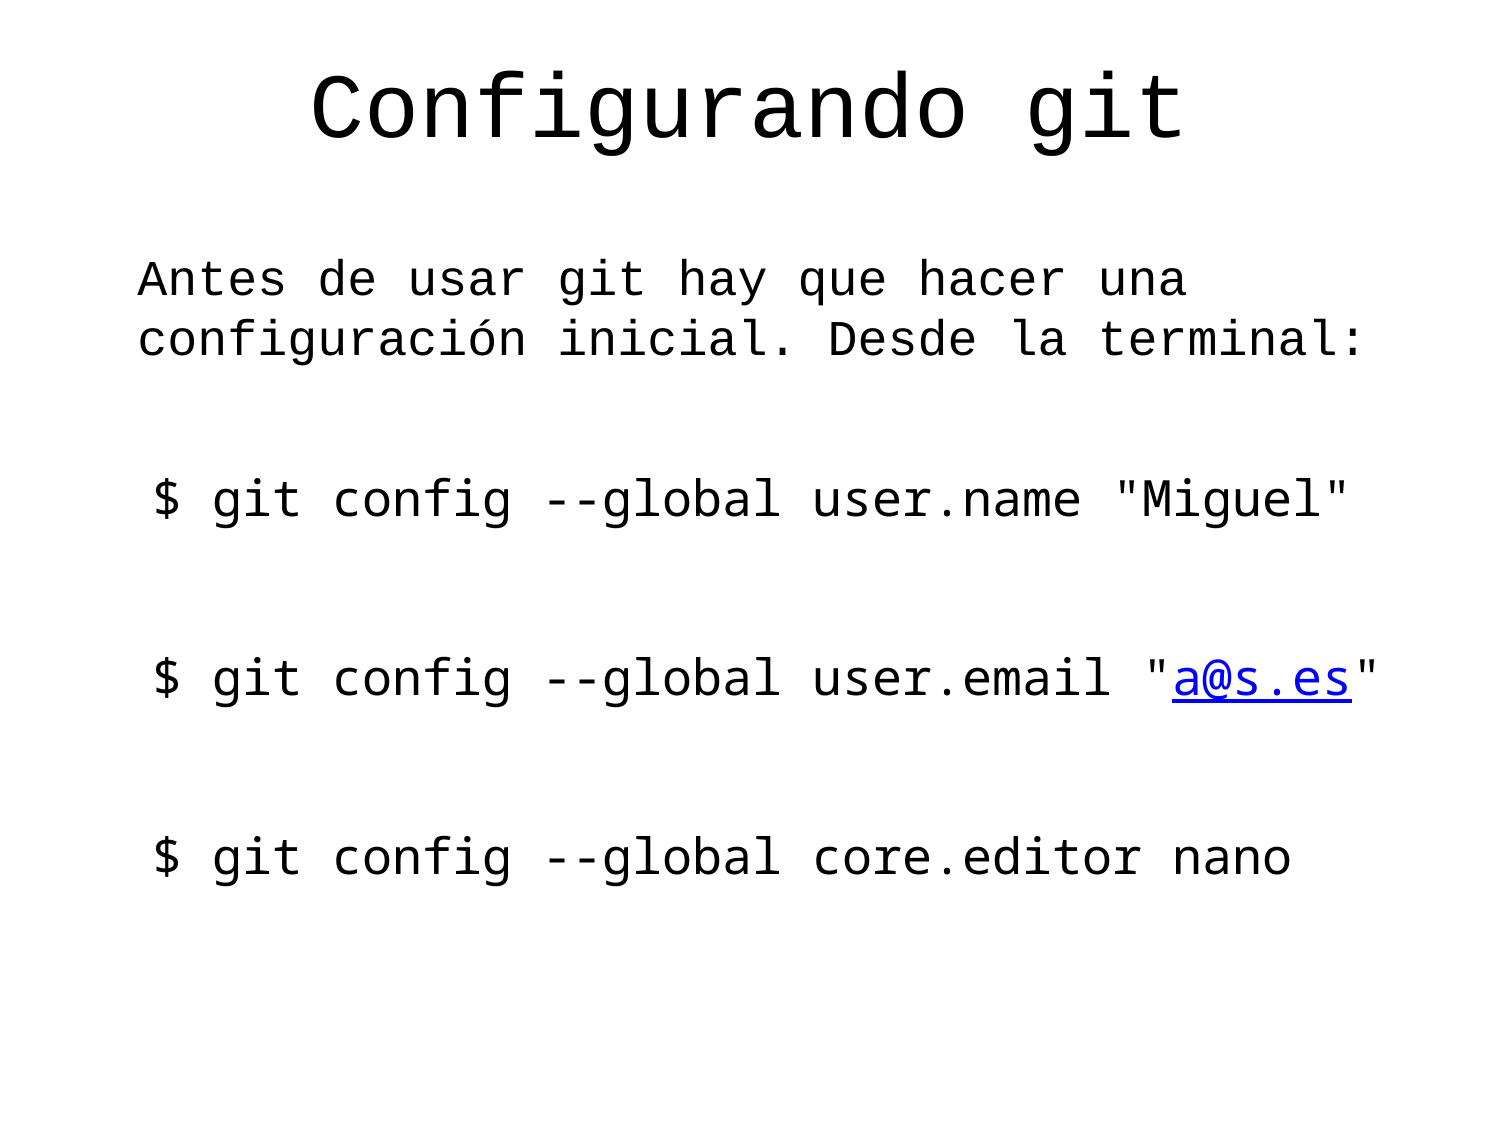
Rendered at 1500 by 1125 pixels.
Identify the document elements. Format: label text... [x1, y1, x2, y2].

list Antes de usar git hay que hacer una configuración inicial. Desde la terminal: $ git config --global user.name "Miguel" $ git config --global user.email "a@s.es" $ git config --global core.editor nano [47, 237, 1465, 981]
title Configurando git [75, 7, 1425, 195]
